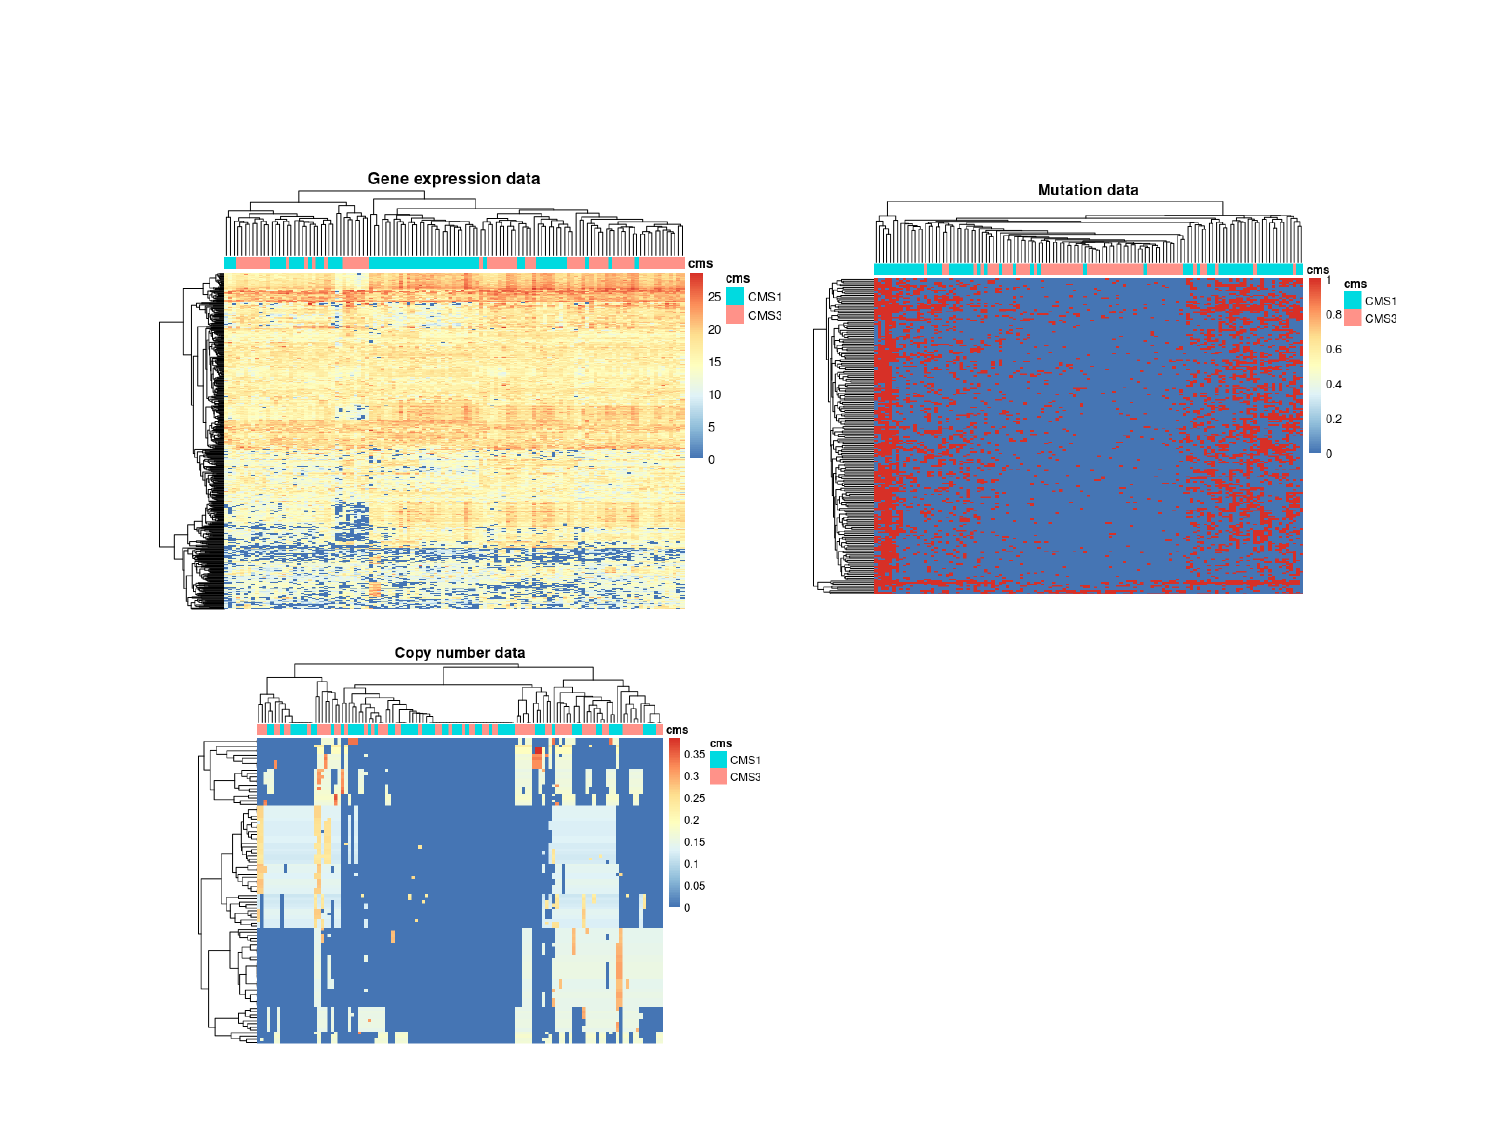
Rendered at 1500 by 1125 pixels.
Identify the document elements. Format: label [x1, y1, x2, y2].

picture [195, 644, 760, 1049]
picture [810, 181, 1396, 600]
picture [156, 169, 781, 616]
